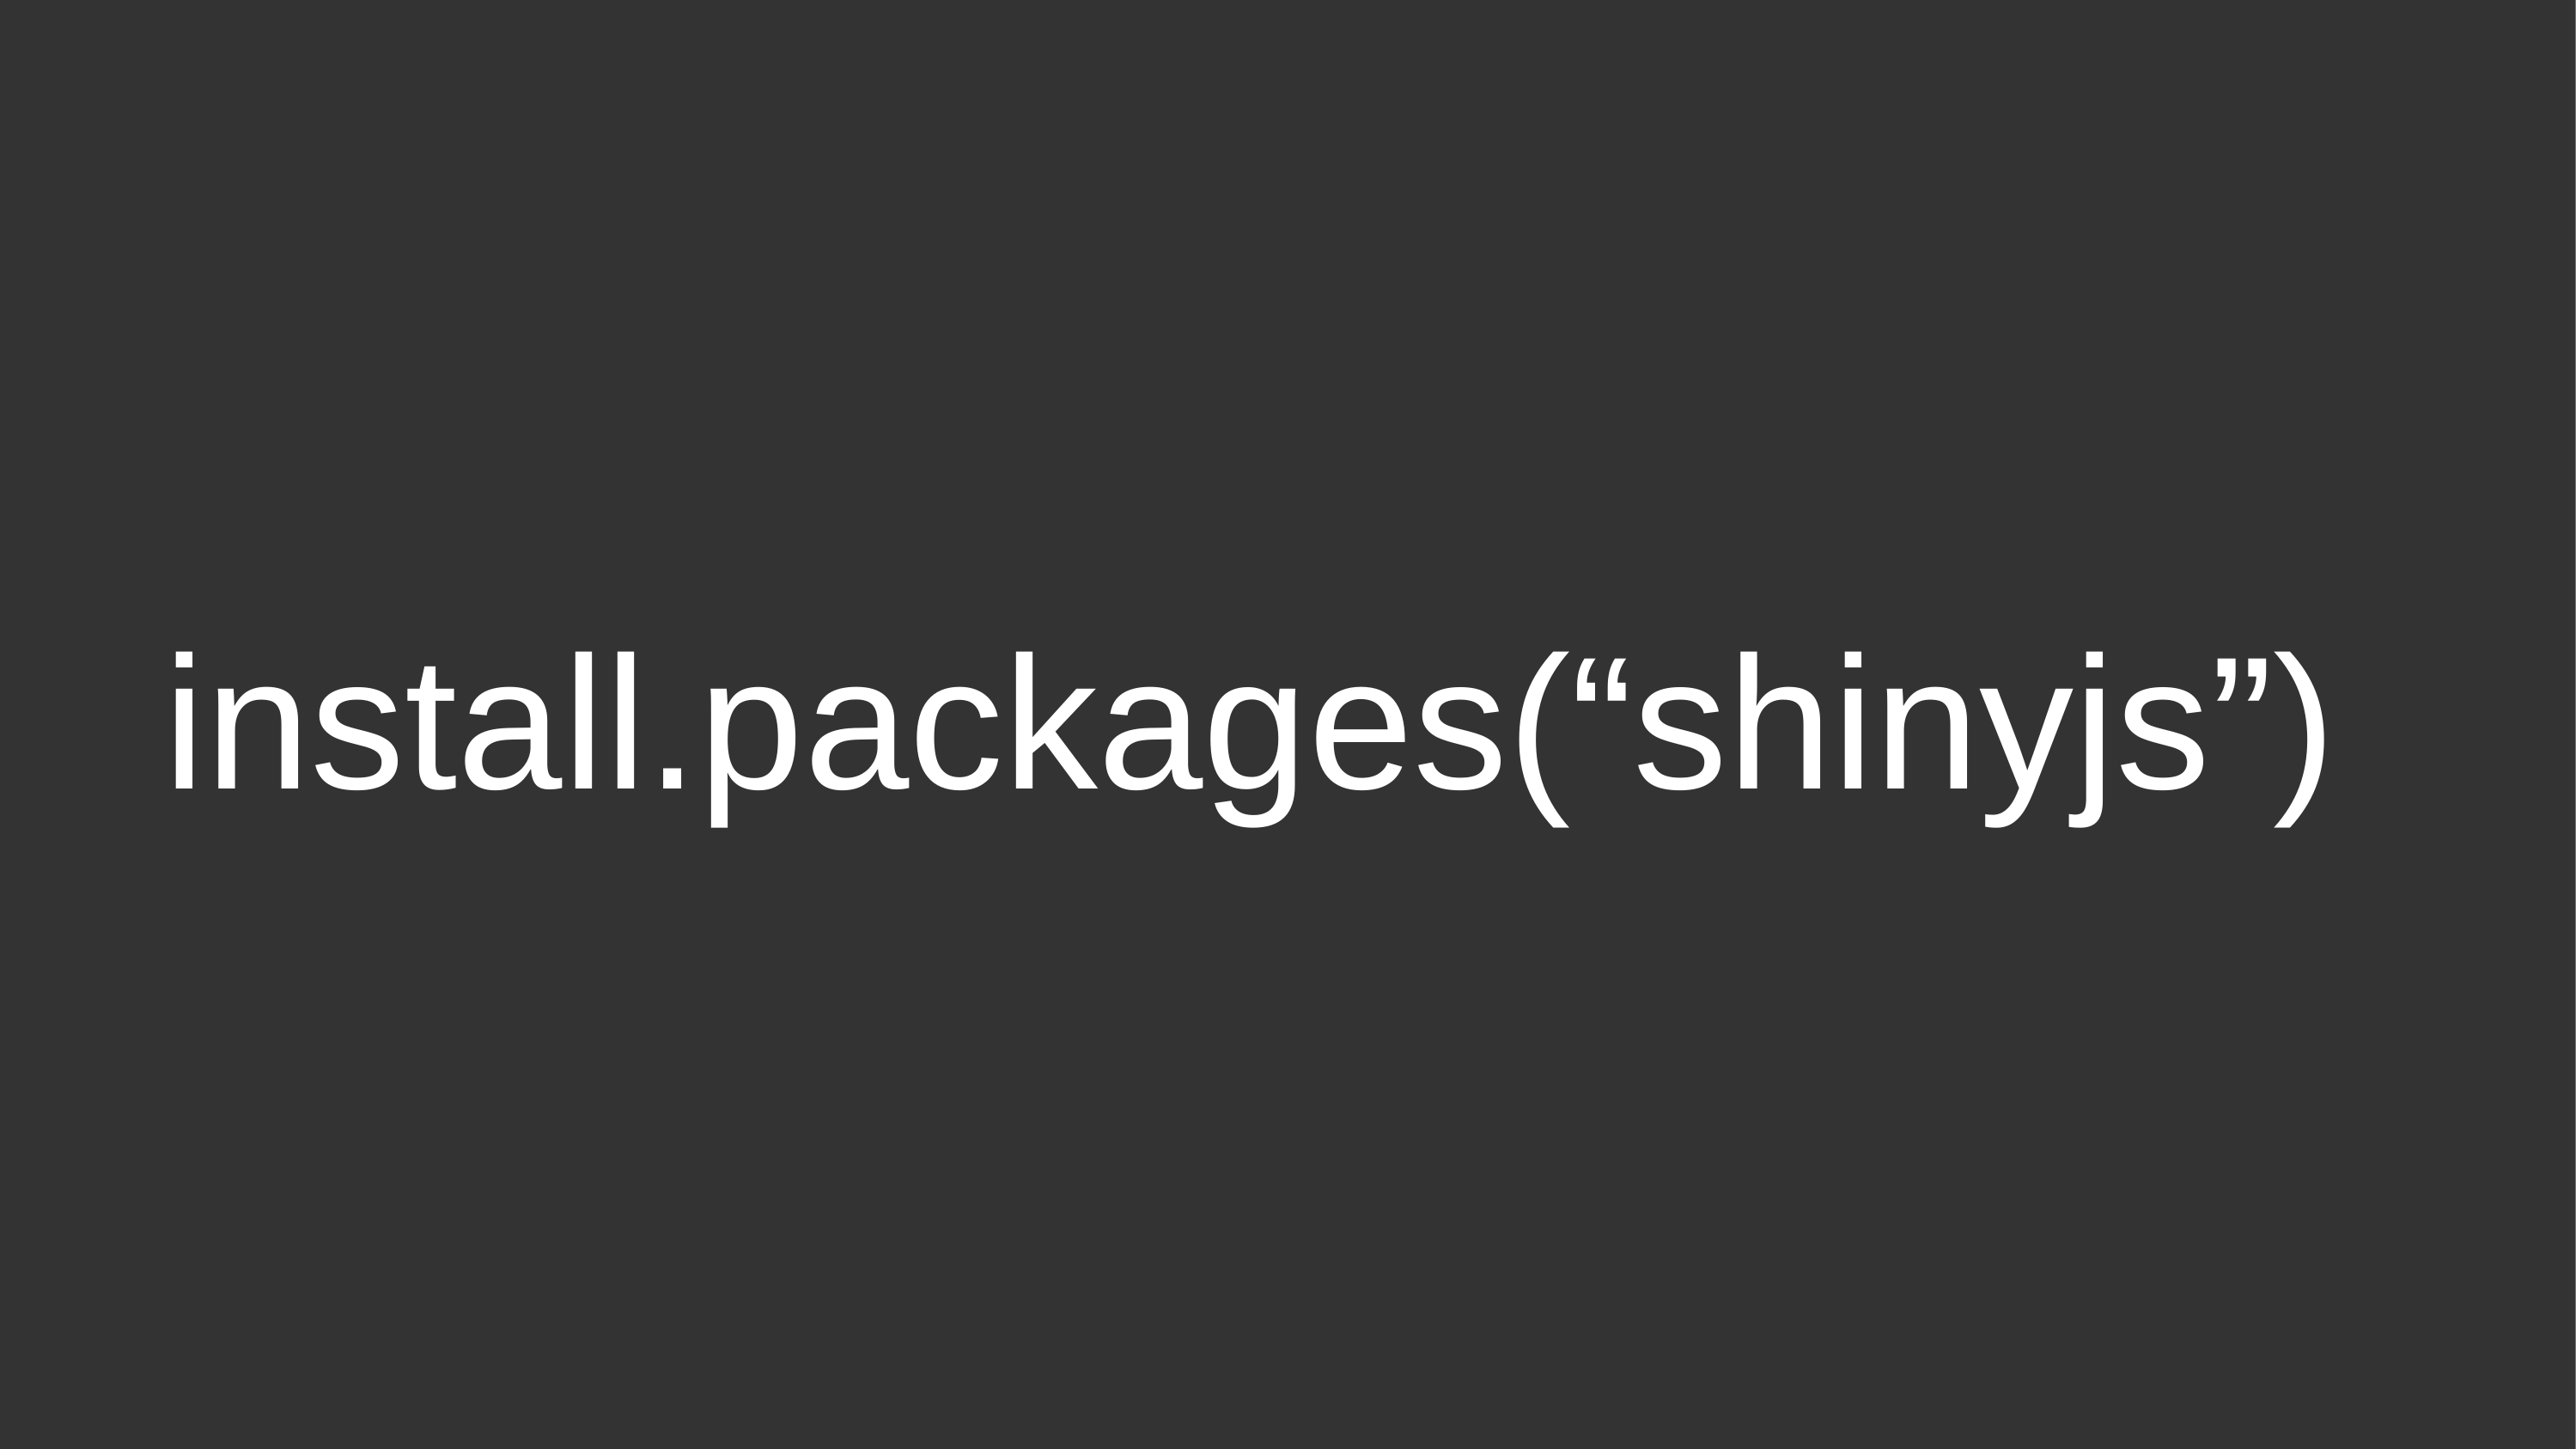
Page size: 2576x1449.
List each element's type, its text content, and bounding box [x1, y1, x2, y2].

title install.packages(“shinyjs”) [137, 137, 2402, 1290]
